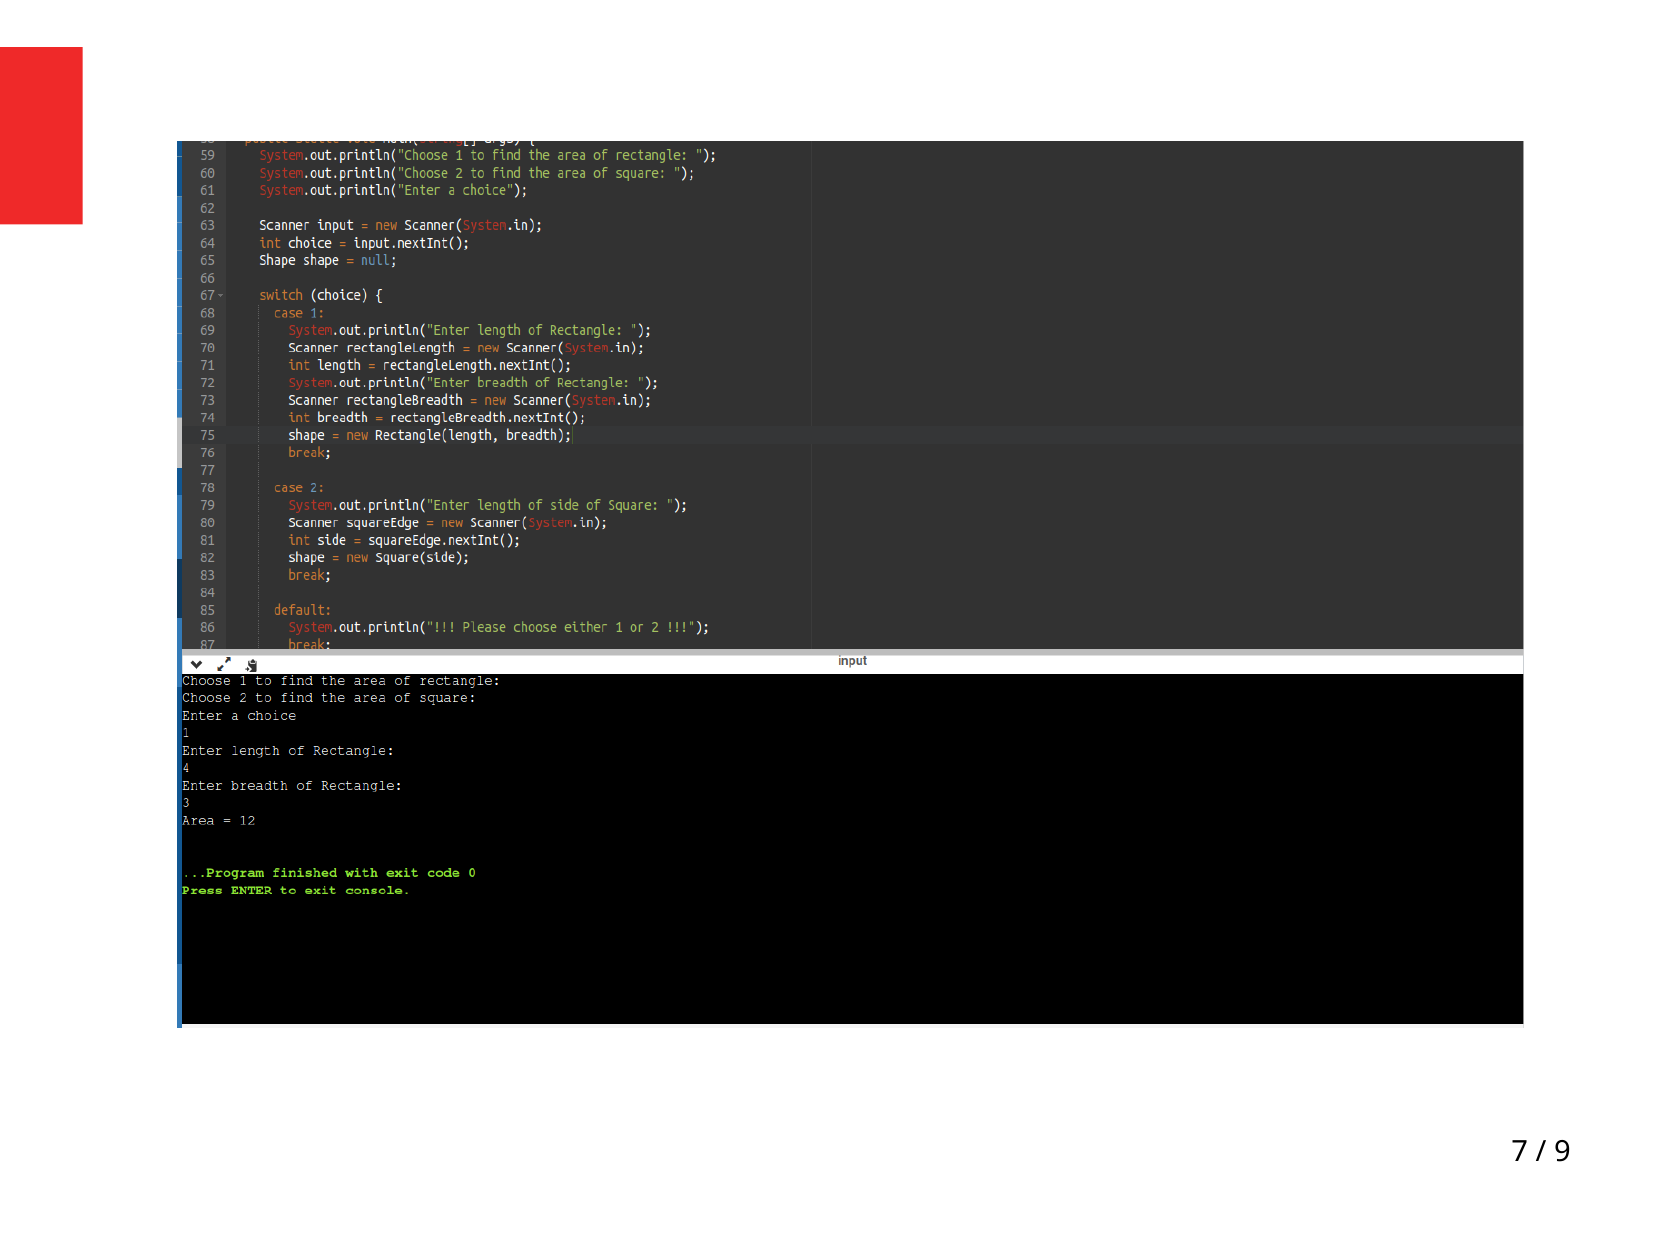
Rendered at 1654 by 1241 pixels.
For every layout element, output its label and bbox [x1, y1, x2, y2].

picture [177, 141, 1524, 1028]
